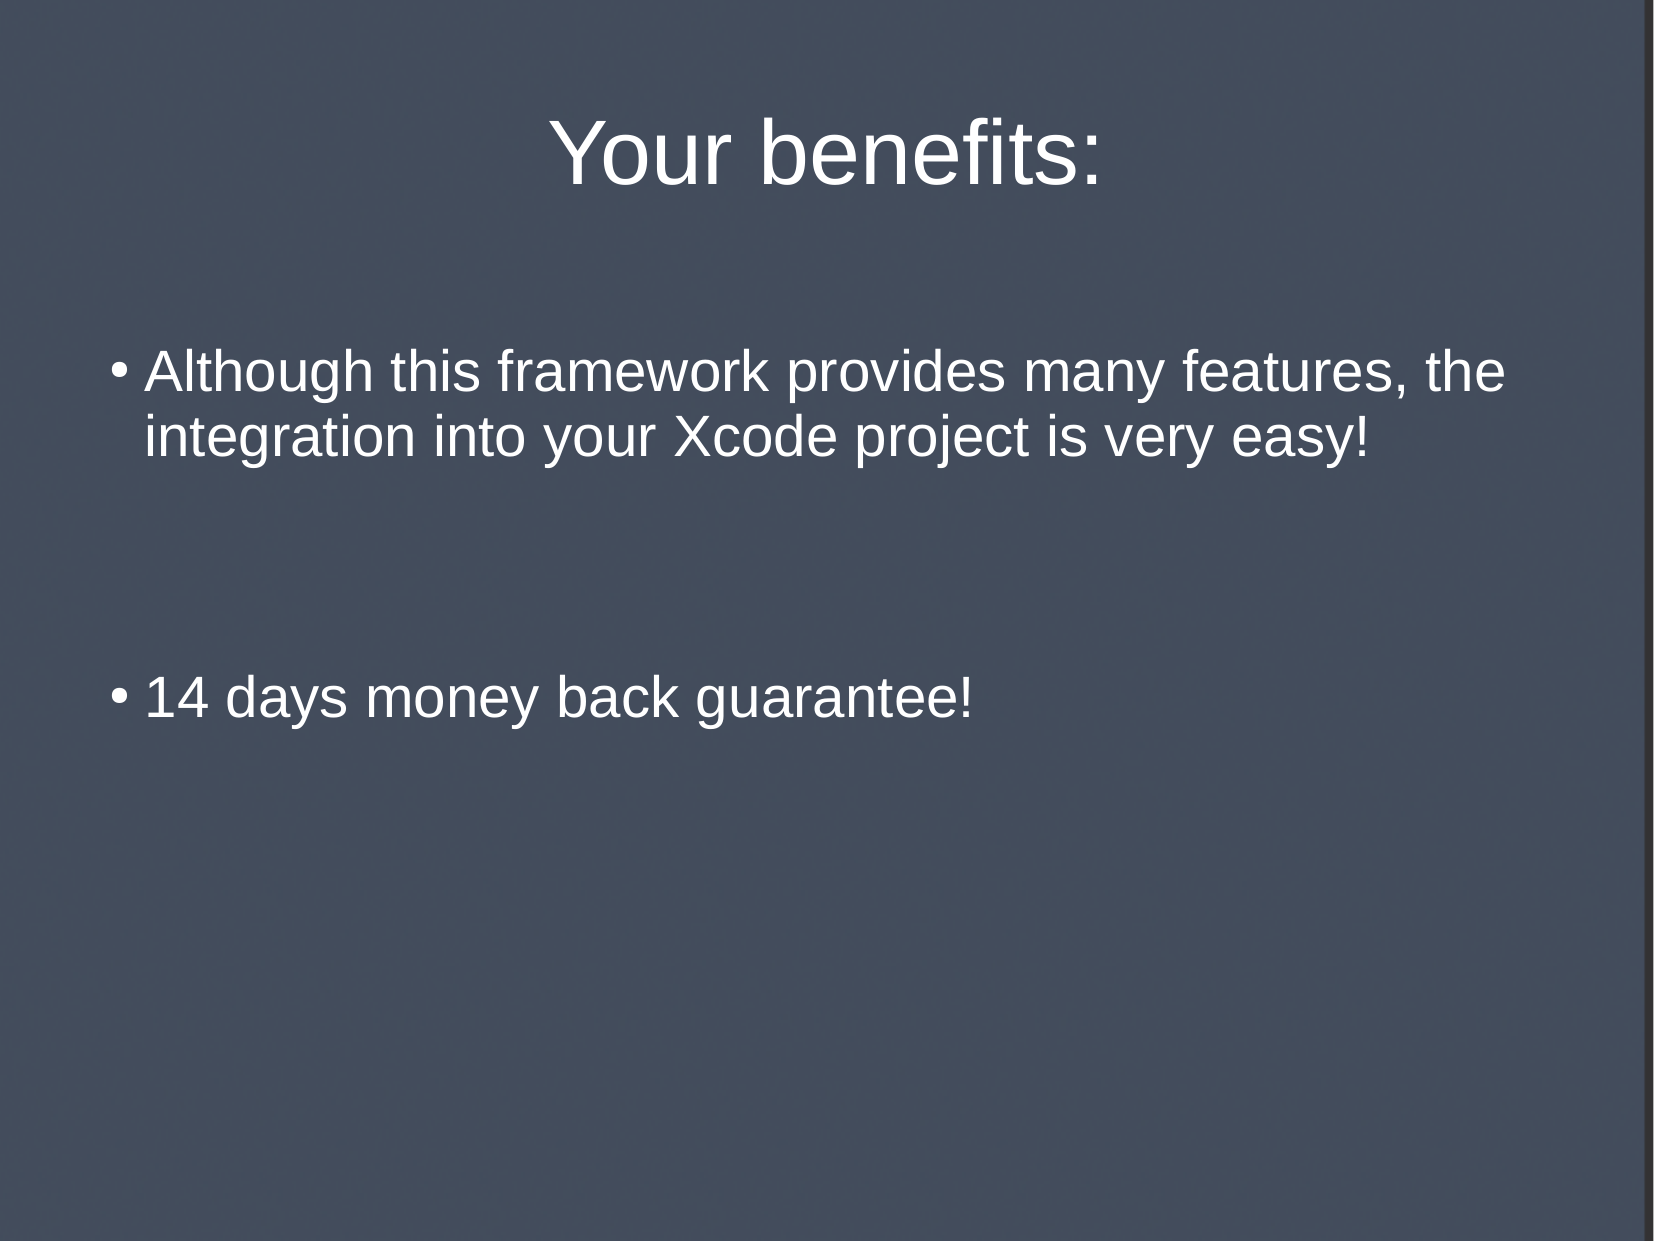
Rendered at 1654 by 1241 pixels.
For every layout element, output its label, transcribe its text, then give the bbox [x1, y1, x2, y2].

table_header Although this framework provides many features, the integration into your Xcode project is very easy! [94, 331, 1571, 494]
table_cell [94, 983, 1571, 1146]
table_cell [94, 494, 1571, 657]
picture [0, 0, 1654, 1241]
subtitle [82, 307, 1571, 1182]
title Your benefits: [82, 49, 1571, 257]
table_cell [94, 820, 1571, 983]
table_cell 14 days money back guarantee! [94, 657, 1571, 820]
